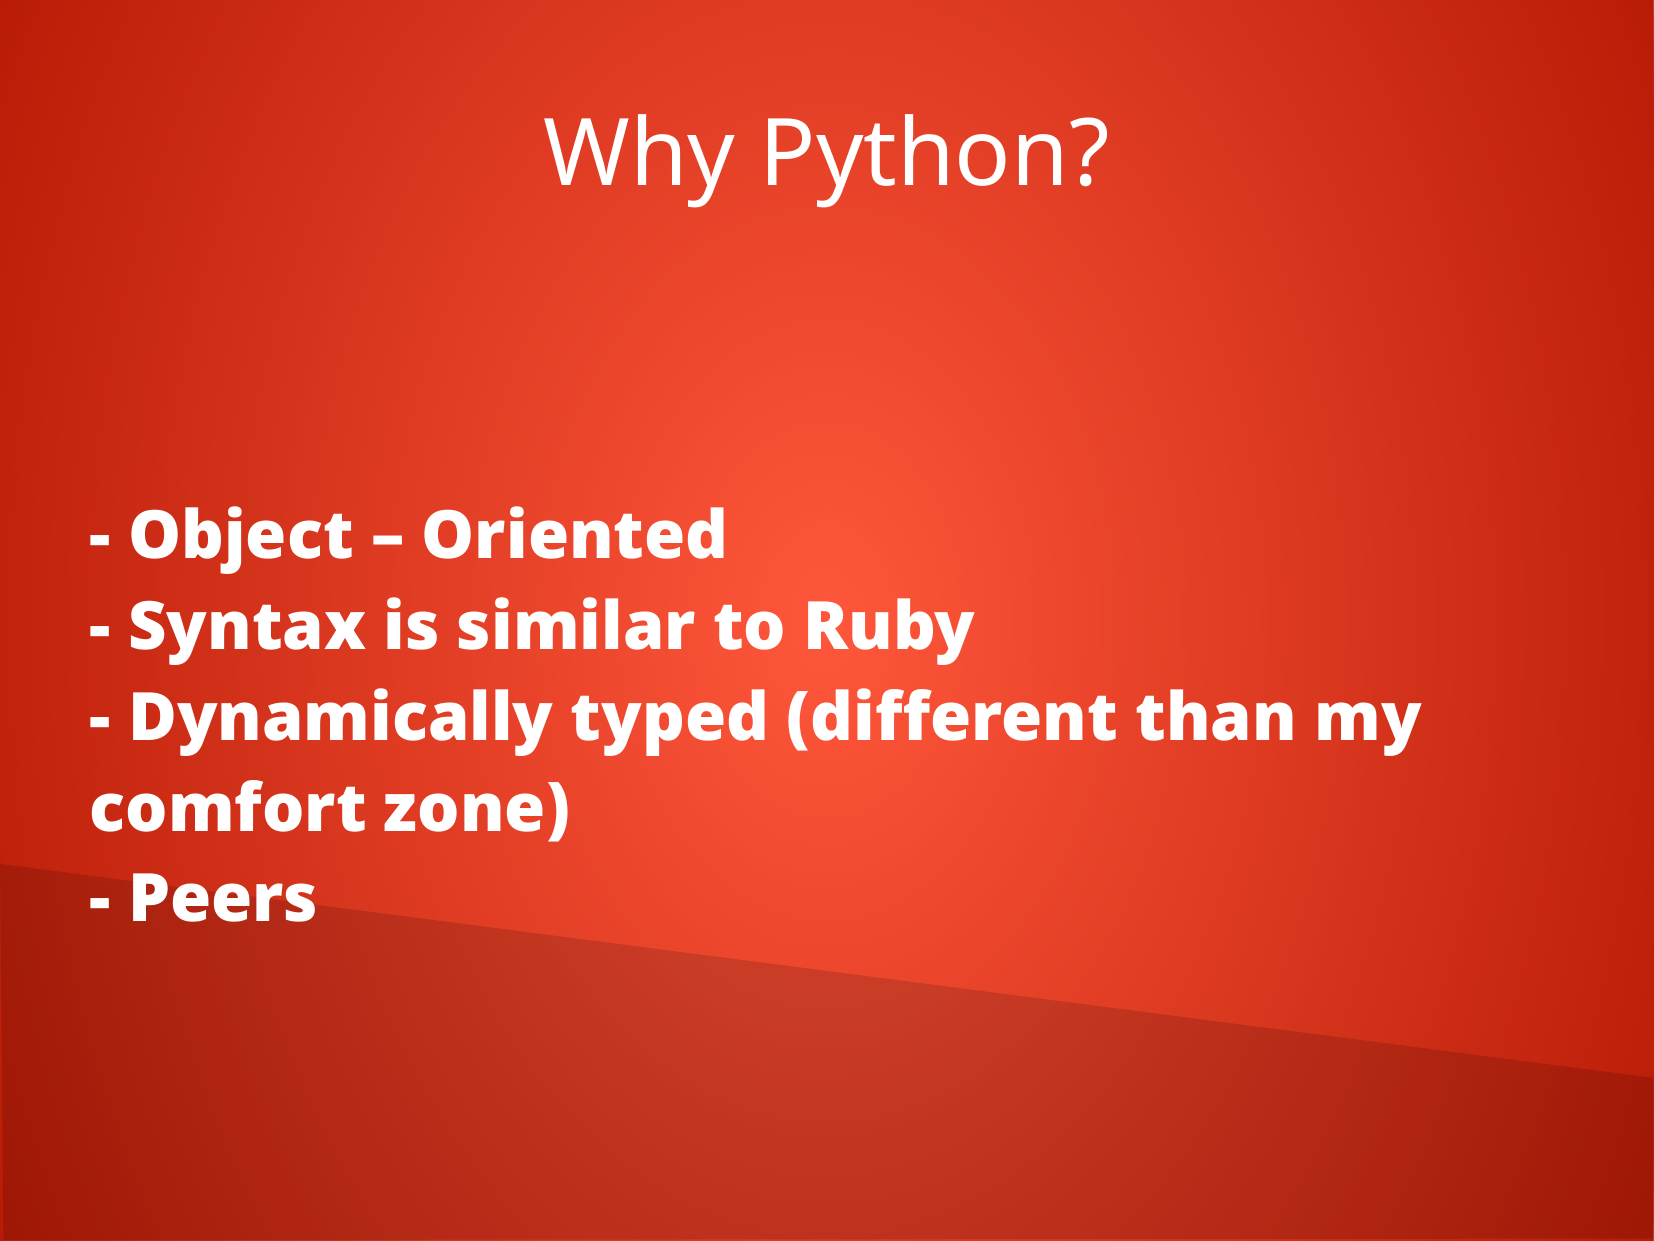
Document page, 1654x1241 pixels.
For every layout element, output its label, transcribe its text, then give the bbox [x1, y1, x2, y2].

text_box - Object – Oriented - Syntax is similar to Ruby - Dynamically typed (different than my comfort zone) - Peers [75, 480, 1568, 895]
title Why Python? [82, 47, 1571, 252]
